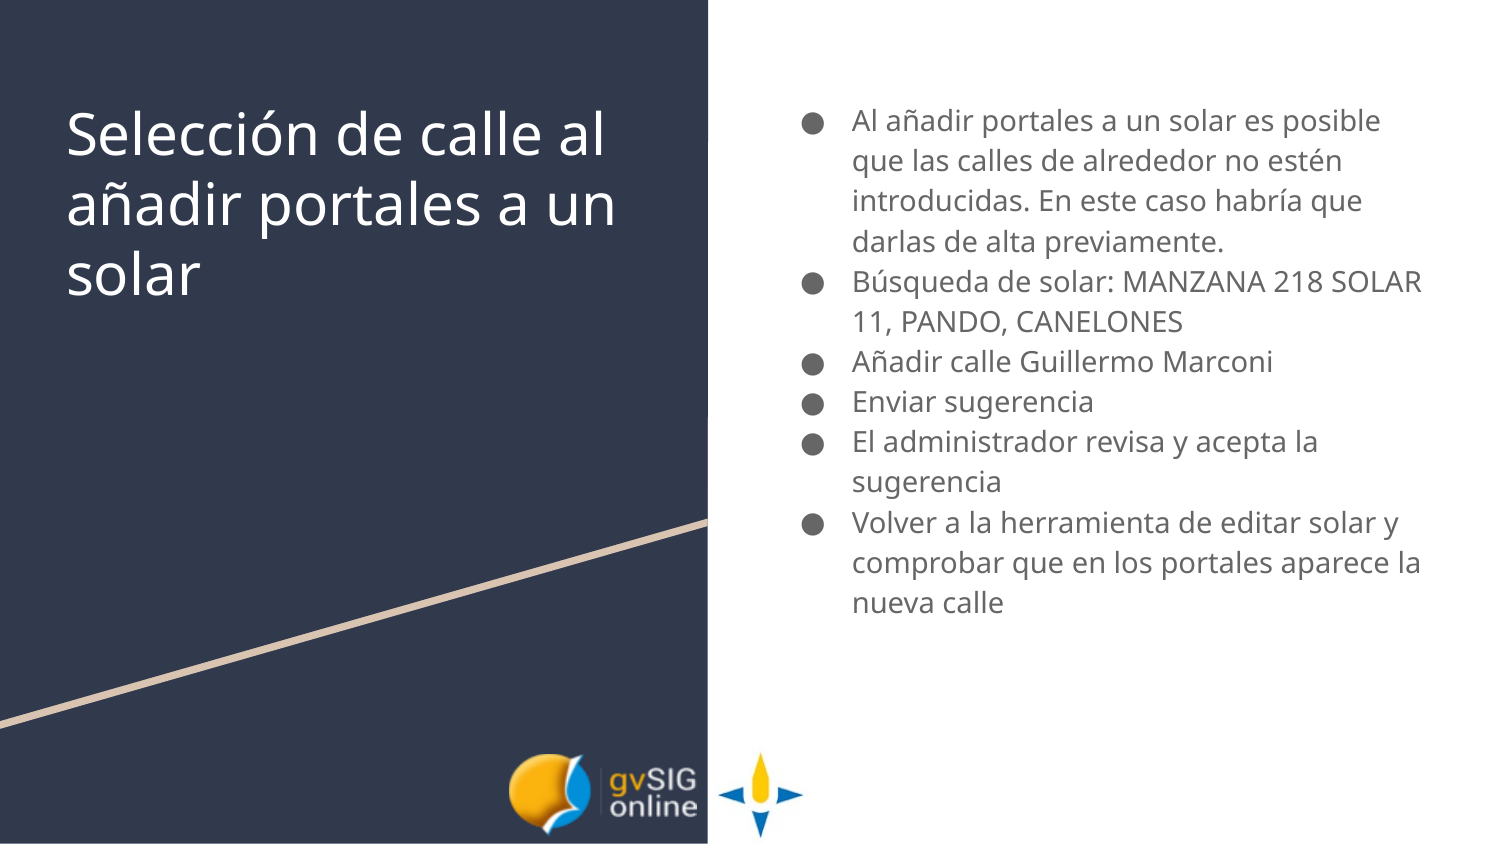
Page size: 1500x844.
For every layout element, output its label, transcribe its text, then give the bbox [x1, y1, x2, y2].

picture [714, 747, 810, 843]
title Selección de calle al añadir portales a un solar [51, 82, 660, 494]
picture [509, 754, 697, 836]
list Al añadir portales a un solar es posible que las calles de alrededor no estén introducidas. En este caso habría que darlas de alta previamente. Búsqueda de solar: MANZANA 218 SOLAR 11, PANDO, CANELONES Añadir calle Guillermo Marconi Enviar sugerencia El administrador revisa y acepta la sugerencia Volver a la herramienta de editar solar y comprobar que en los portales aparece la nueva calle [761, 82, 1446, 755]
